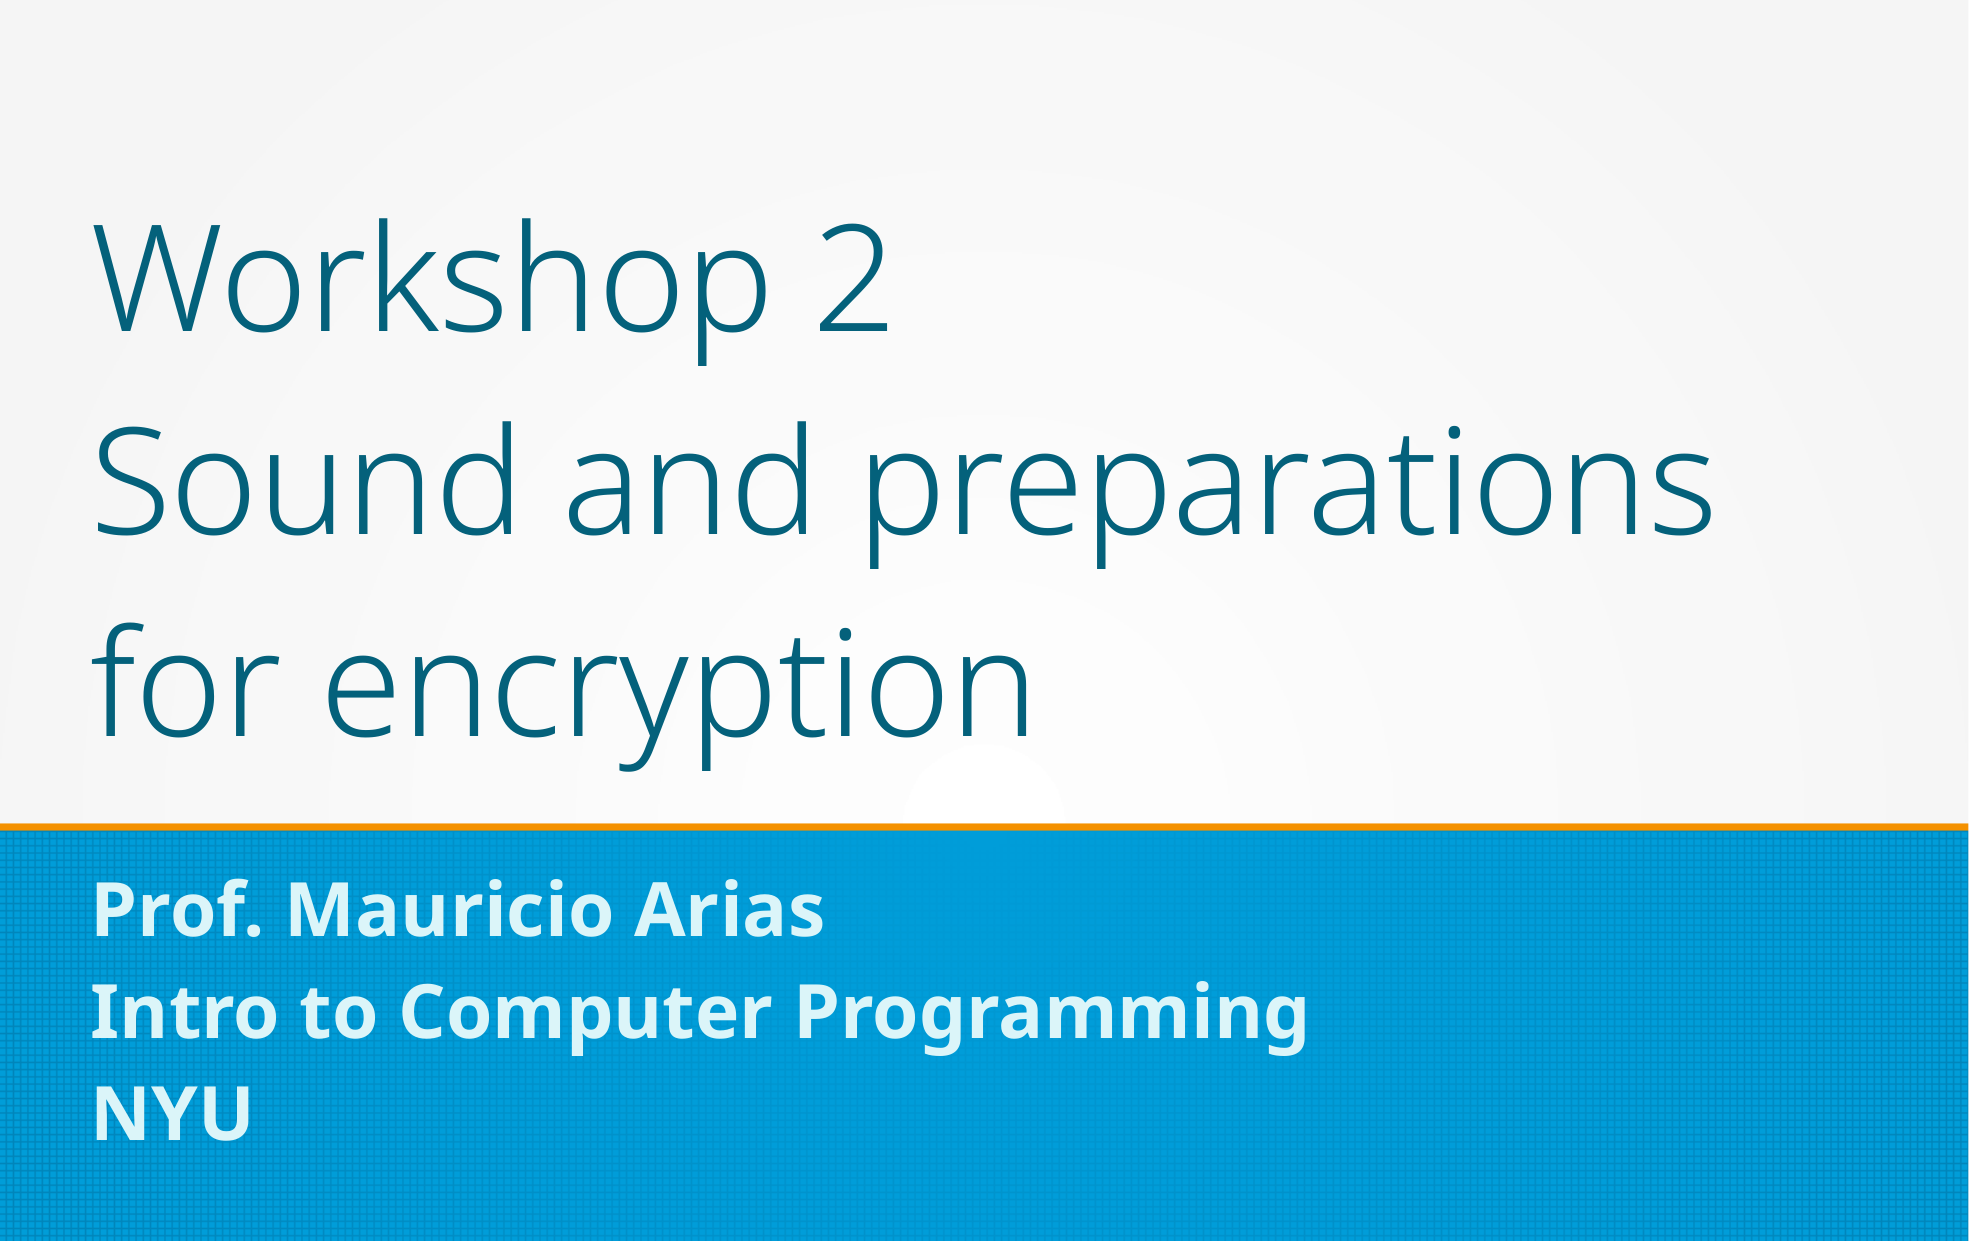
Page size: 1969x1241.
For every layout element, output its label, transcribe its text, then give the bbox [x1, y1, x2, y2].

picture [0, 0, 1969, 830]
subtitle Prof. Mauricio Arias Intro to Computer Programming NYU [90, 855, 1861, 1139]
title Workshop 2 Sound and preparations for encryption [90, 49, 1862, 781]
